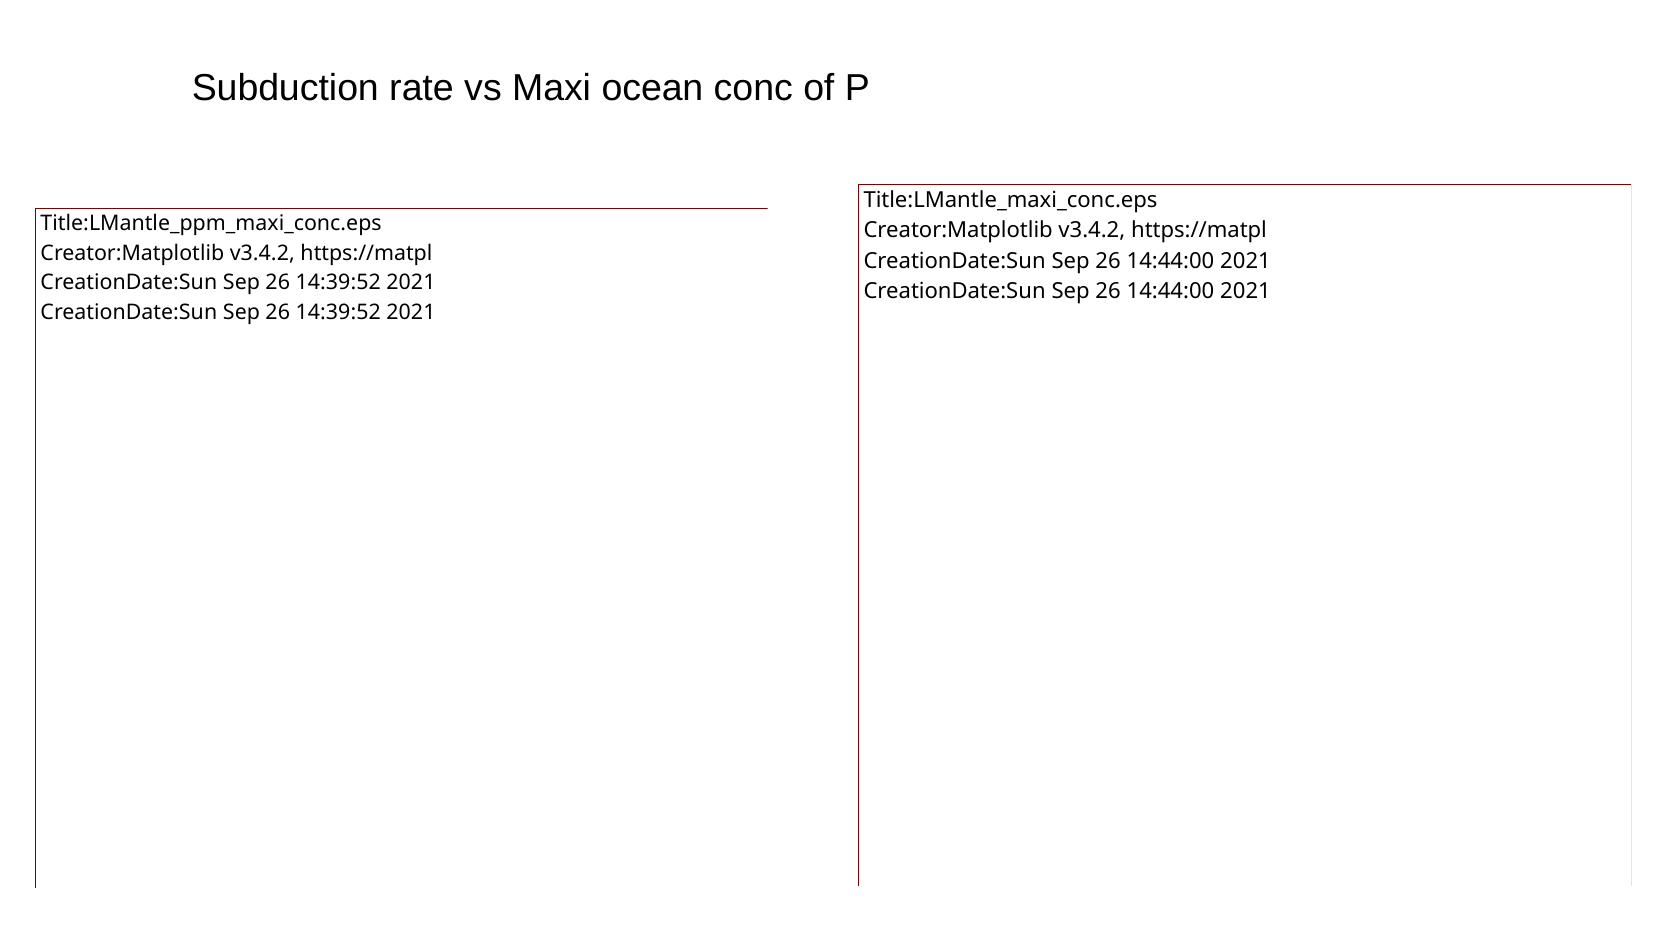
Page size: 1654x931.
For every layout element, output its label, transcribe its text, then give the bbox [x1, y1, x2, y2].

picture [856, 182, 1632, 886]
text_box Subduction rate vs Maxi ocean conc of P [177, 59, 1270, 116]
picture [33, 206, 768, 888]
